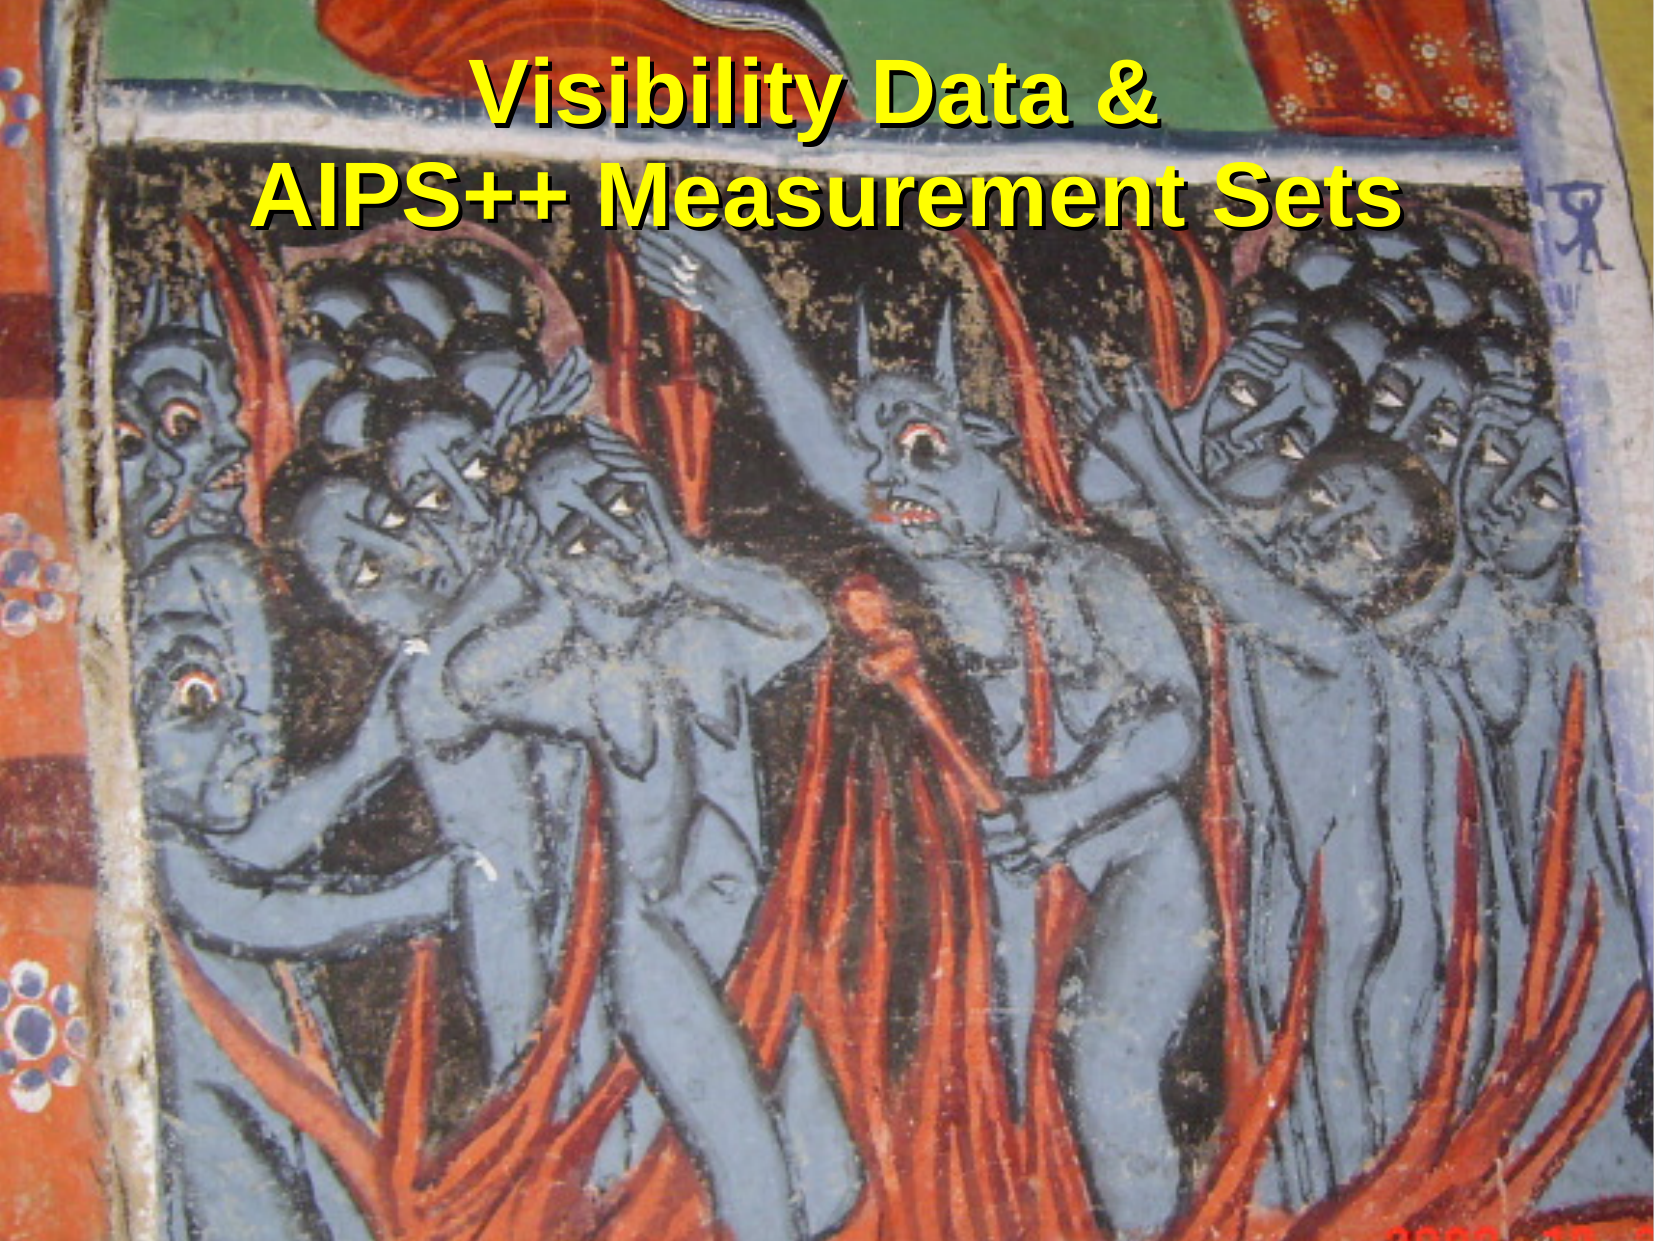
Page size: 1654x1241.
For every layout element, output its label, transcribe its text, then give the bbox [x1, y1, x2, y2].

picture [0, 0, 1654, 1241]
title Visibility Data & AIPS++ Measurement Sets [121, 34, 1534, 356]
